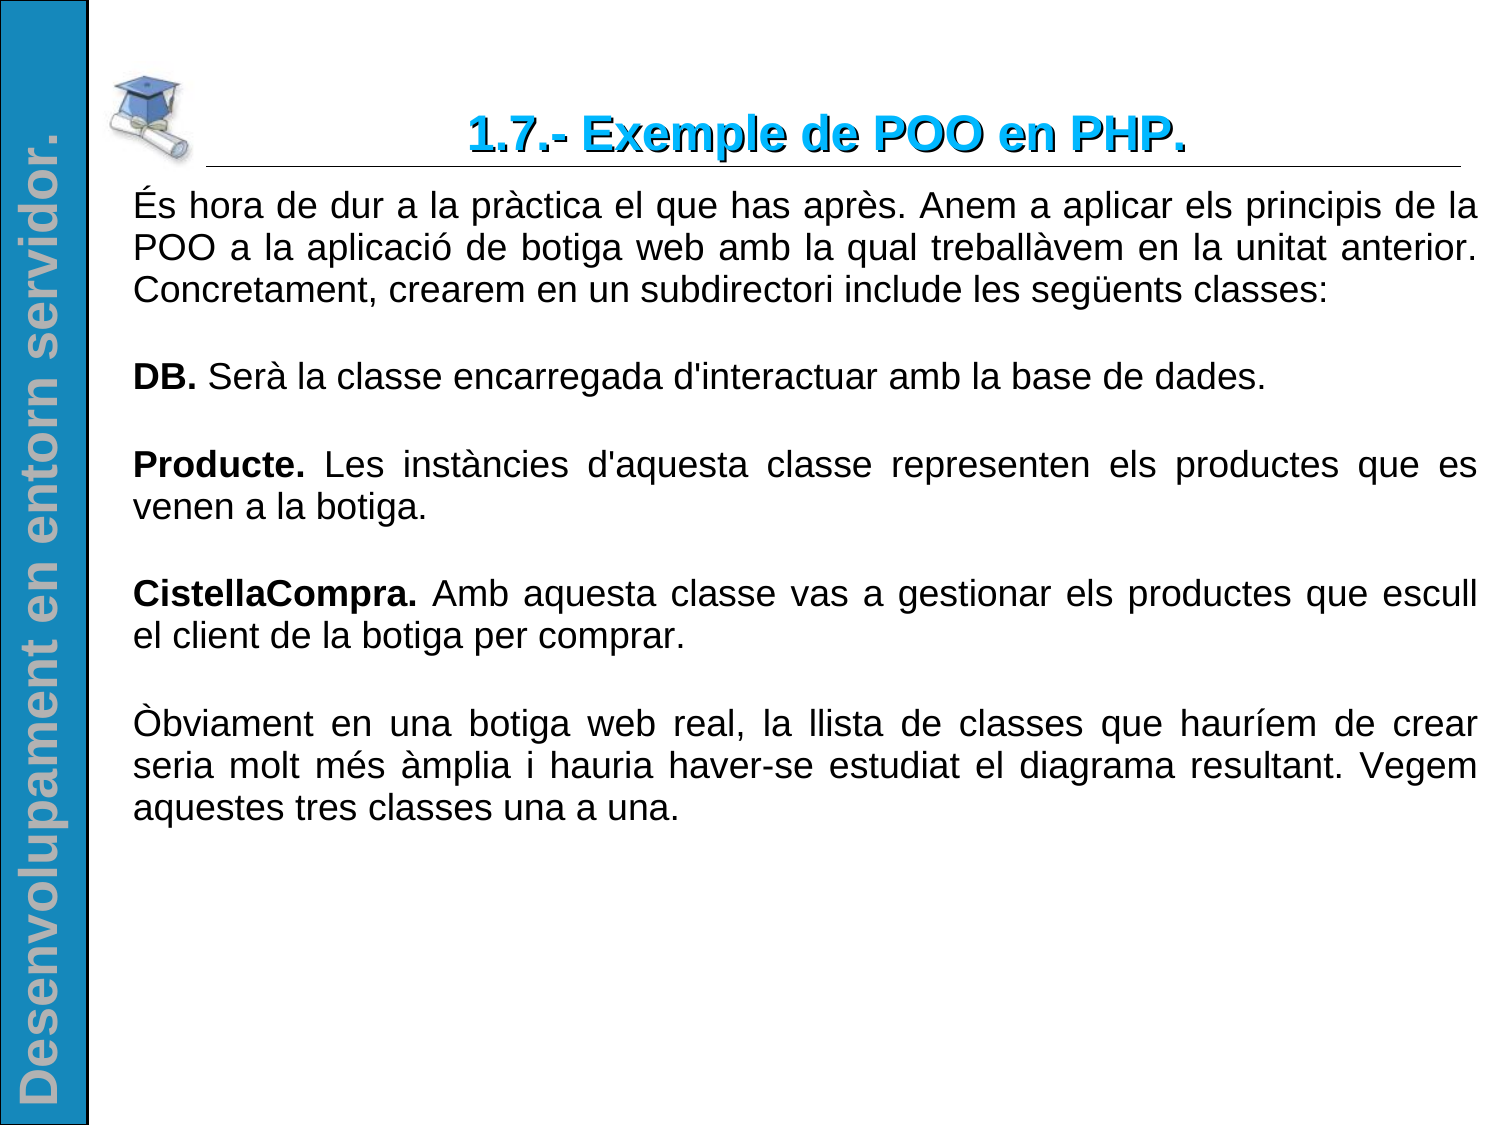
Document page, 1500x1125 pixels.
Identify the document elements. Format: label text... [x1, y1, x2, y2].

text_box És hora de dur a la pràctica el que has après. Anem a aplicar els principis de la POO a la aplicació de botiga web amb la qual treballàvem en la unitat anterior. Concretament, crearem en un subdirectori include les següents classes: DB. Serà la classe encarregada d'interactuar amb la base de dades. Producte. Les instàncies d'aquesta classe representen els productes que es venen a la botiga. CistellaCompra. Amb aquesta classe vas a gestionar els productes que escull el client de la botiga per comprar. Òbviament en una botiga web real, la llista de classes que hauríem de crear seria molt més àmplia i hauria haver-se estudiat el diagrama resultant. Vegem aquestes tres classes una a una. [118, 177, 1493, 924]
picture [93, 61, 206, 174]
title 1.7.- Exemple de POO en PHP. [206, 88, 1447, 177]
